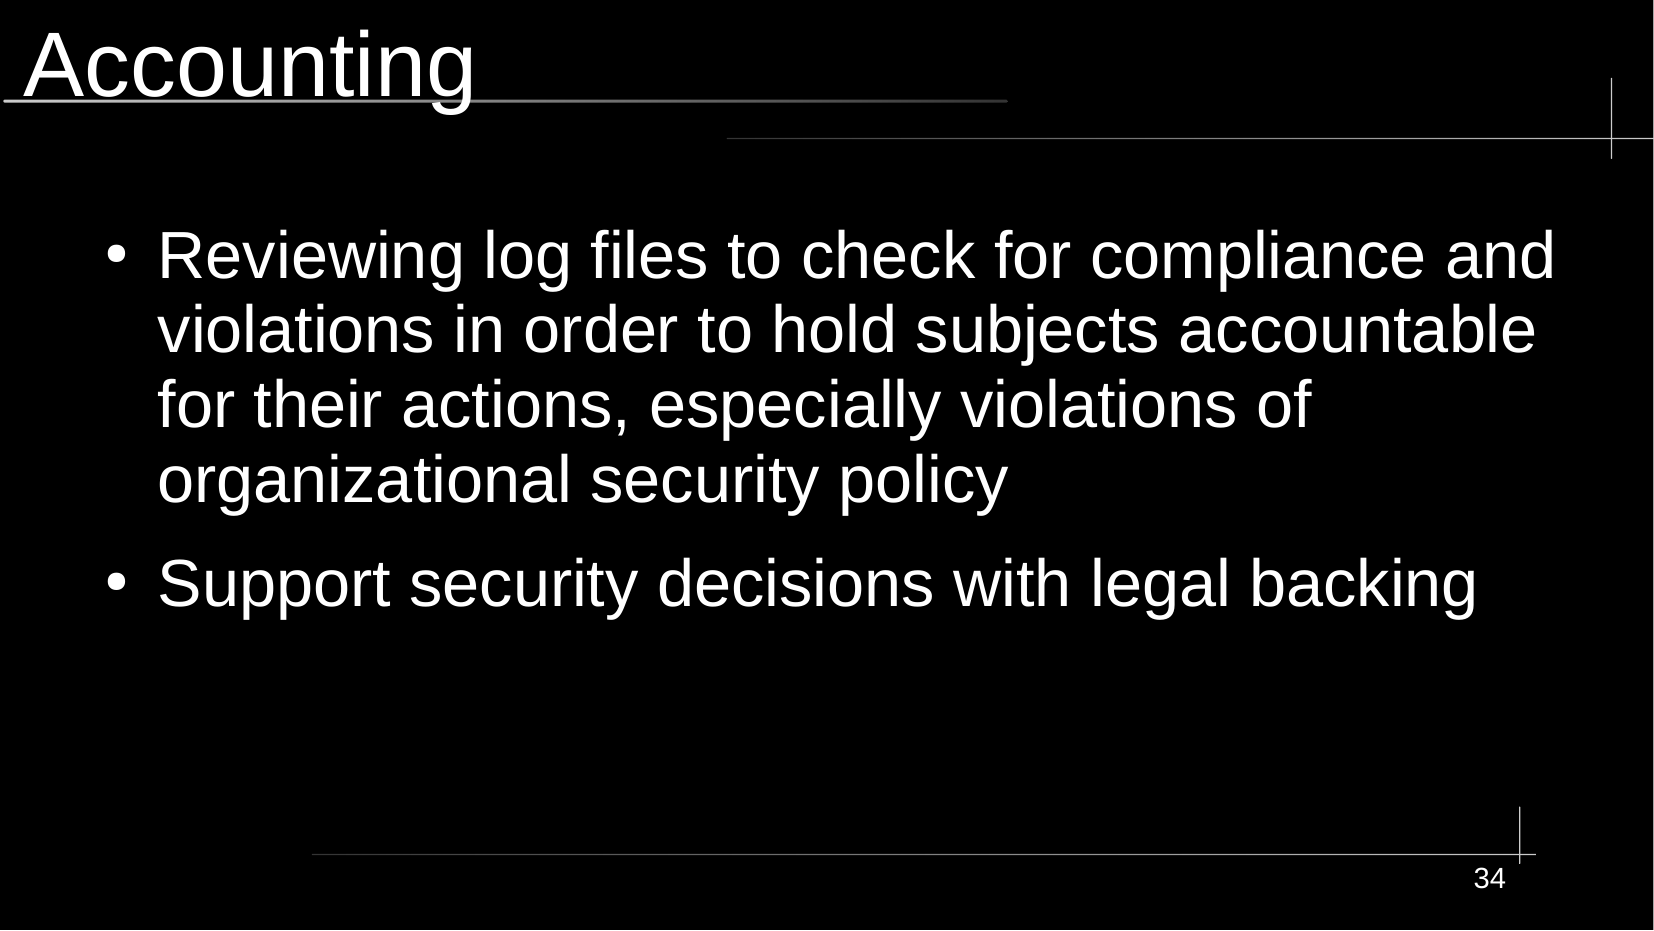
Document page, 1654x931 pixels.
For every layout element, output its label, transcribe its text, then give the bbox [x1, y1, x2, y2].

title Accounting [23, 11, 1589, 119]
list Reviewing log files to check for compliance and violations in order to hold subjects accountable for their actions, especially violations of organizational security policy Support security decisions with legal backing [86, 217, 1576, 901]
